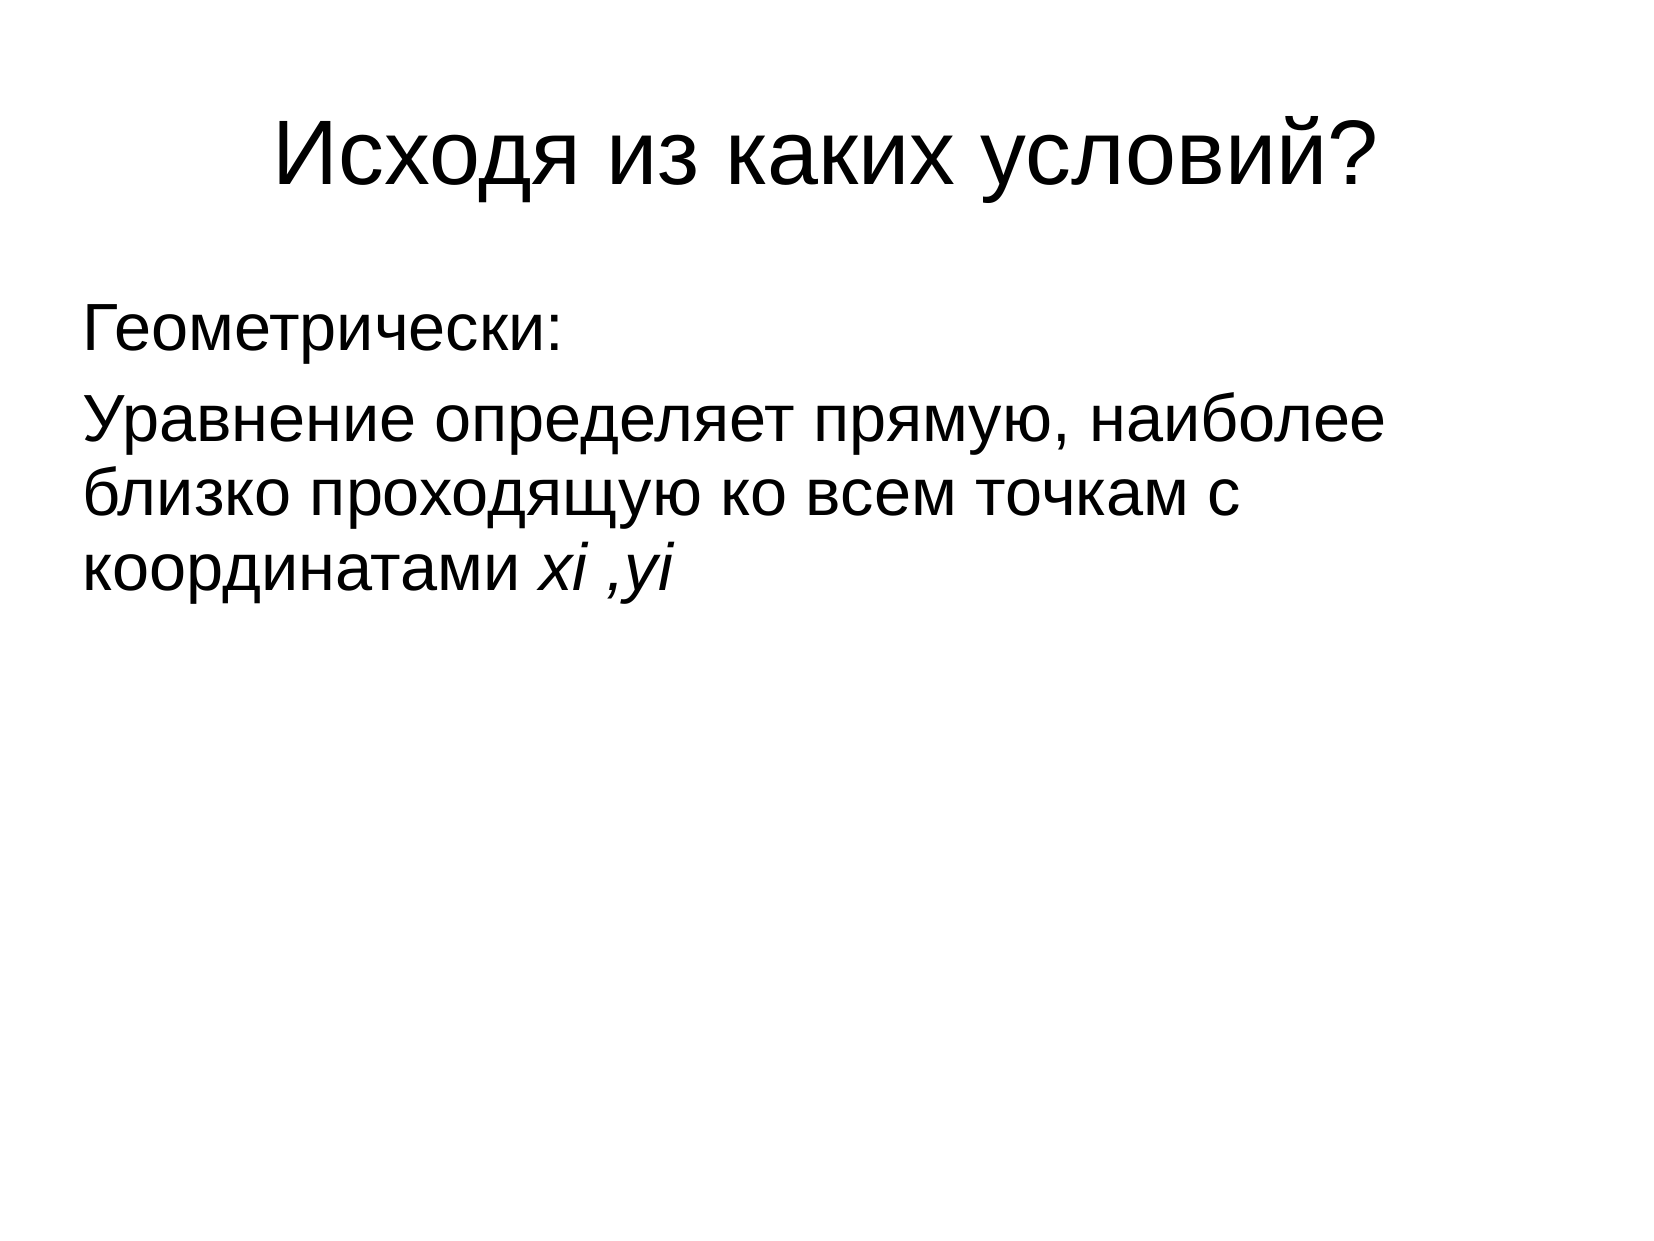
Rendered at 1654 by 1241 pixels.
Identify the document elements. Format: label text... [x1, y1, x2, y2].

list Геометрически: Уравнение определяет прямую, наиболее близко проходящую ко всем точкам с координатами xi ,yi [82, 290, 1571, 1010]
title Исходя из каких условий? [82, 49, 1571, 257]
